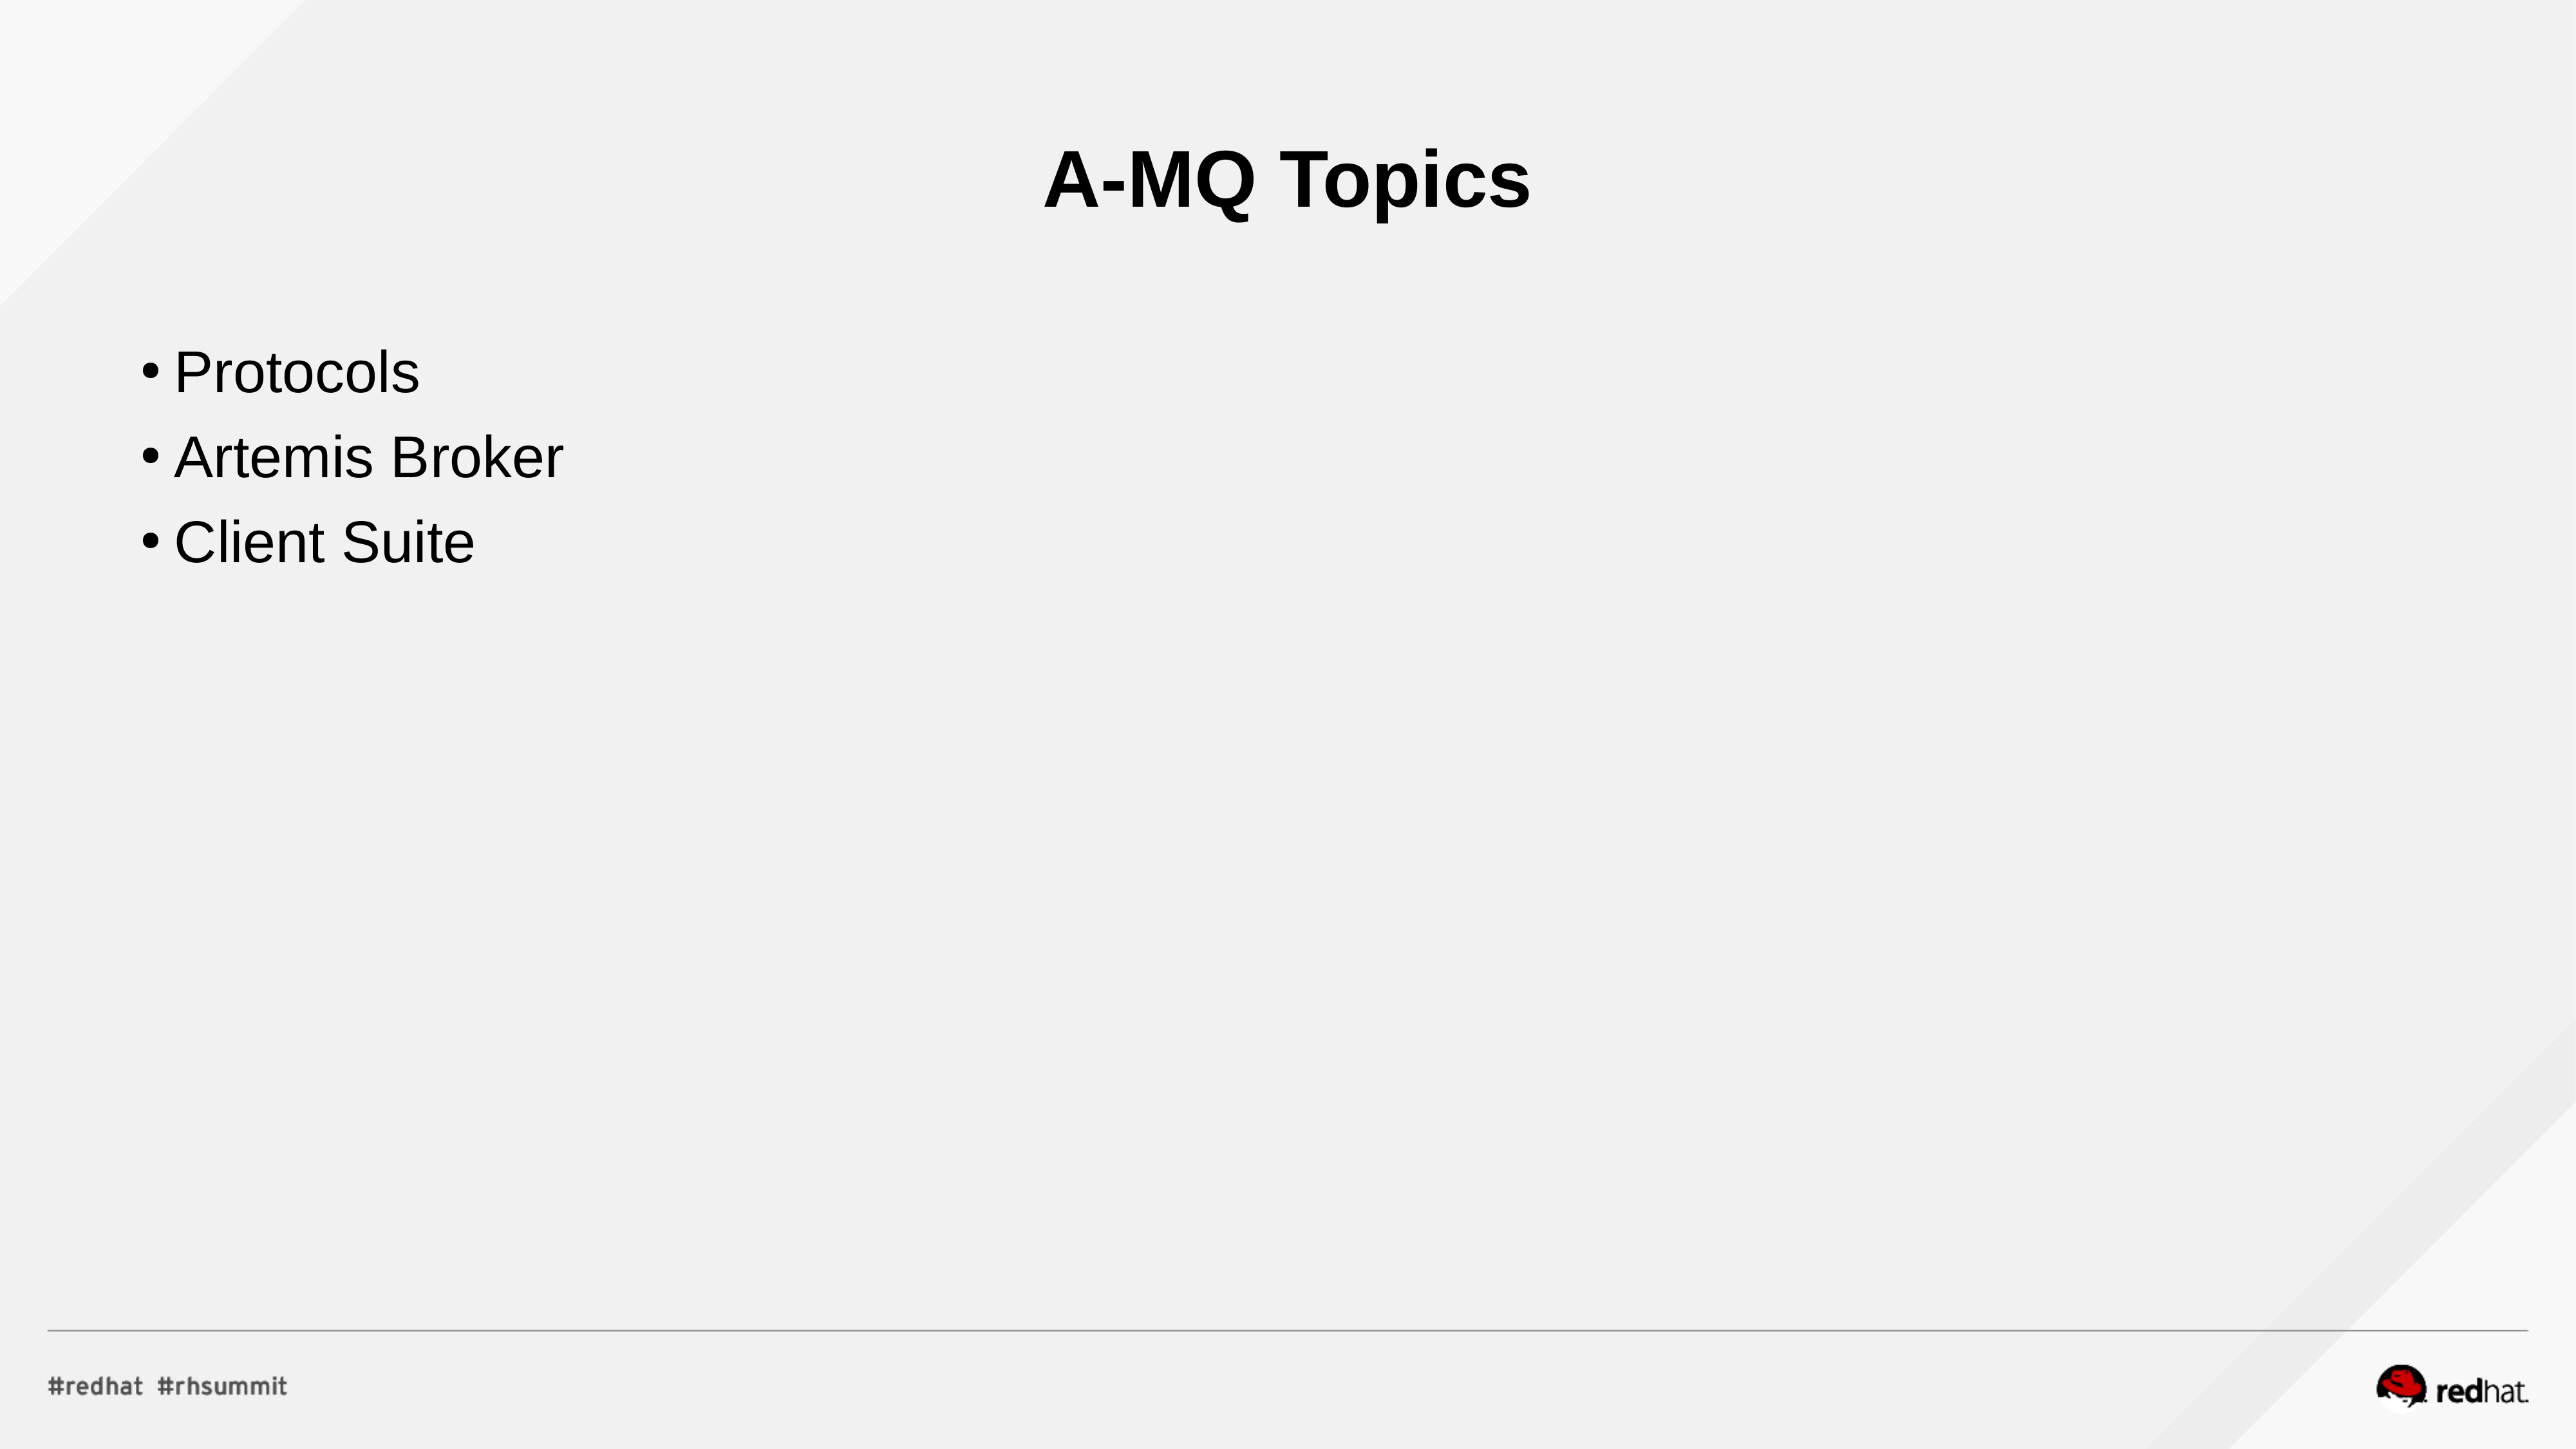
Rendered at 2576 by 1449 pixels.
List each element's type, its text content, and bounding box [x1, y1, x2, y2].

picture [0, 0, 2576, 1449]
title A-MQ Topics [129, 57, 2447, 300]
list Protocols Artemis Broker Client Suite [129, 339, 2447, 1180]
